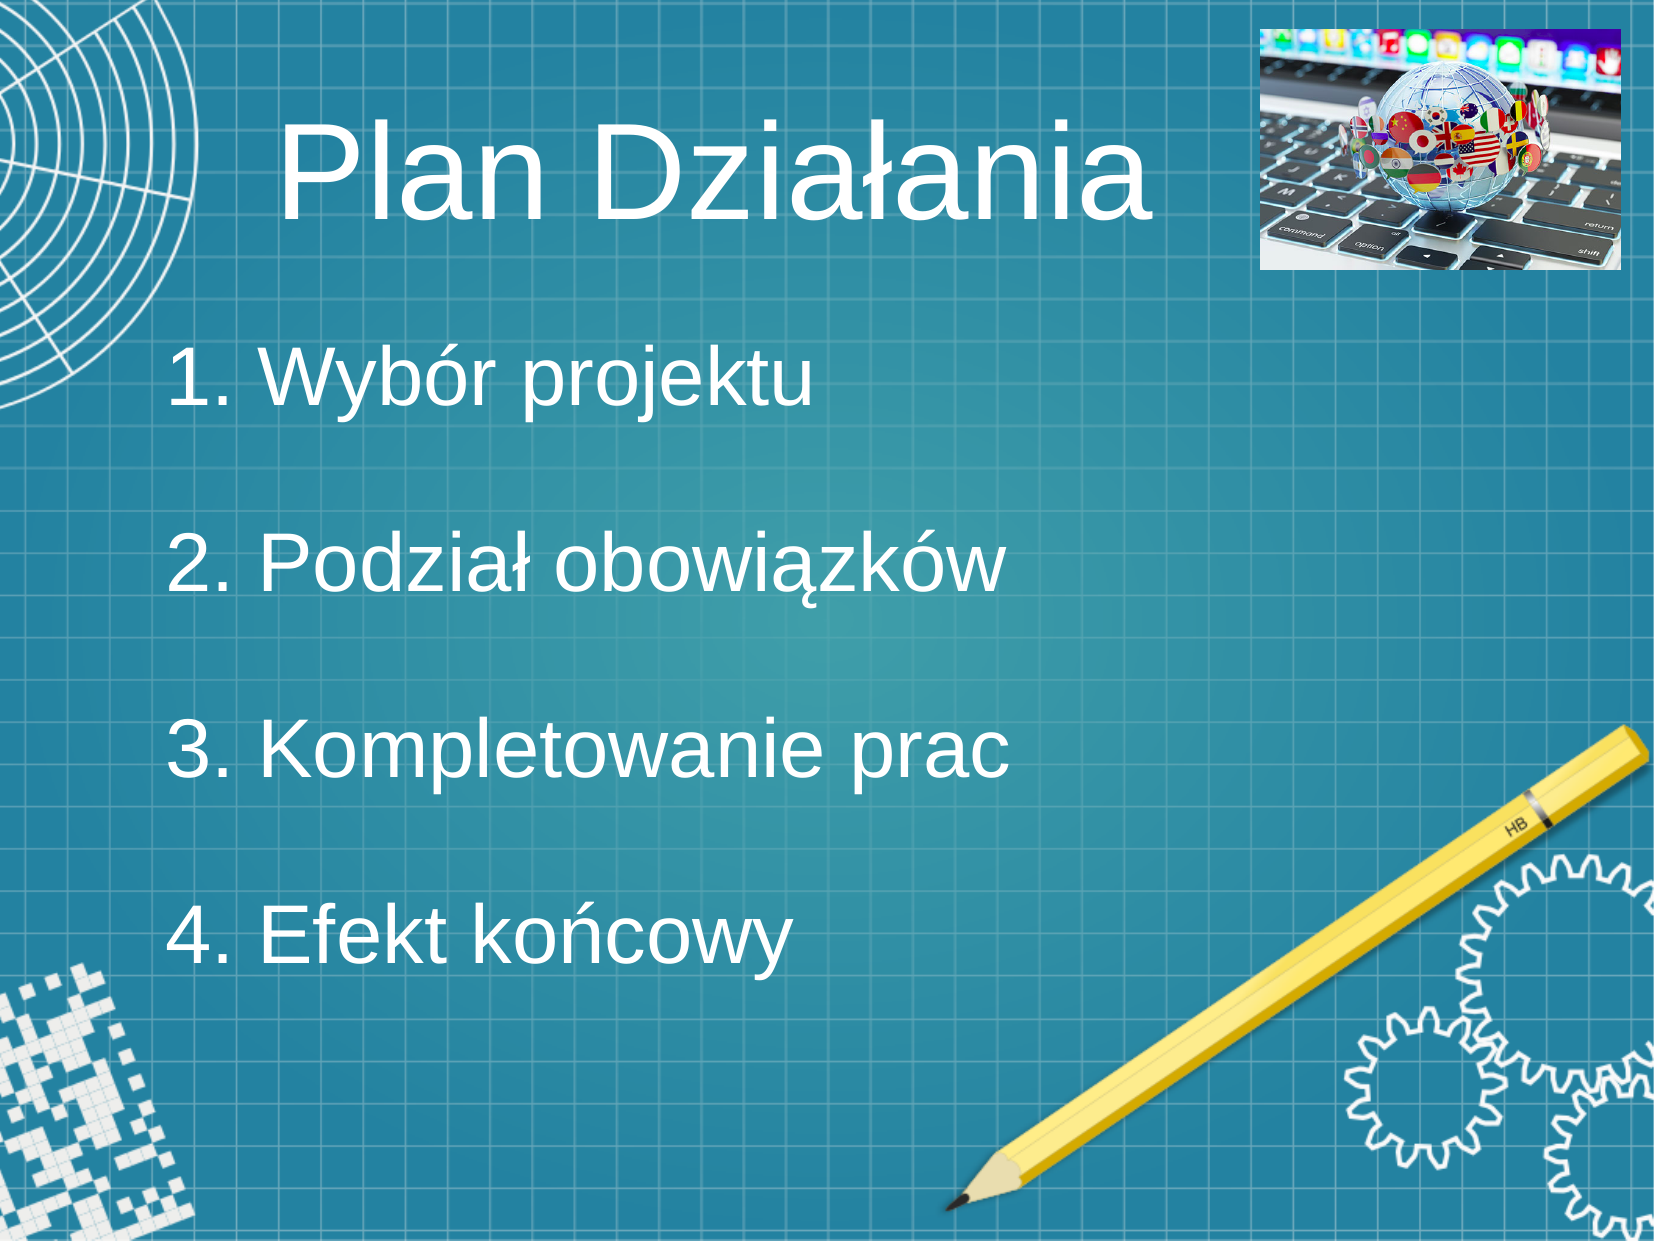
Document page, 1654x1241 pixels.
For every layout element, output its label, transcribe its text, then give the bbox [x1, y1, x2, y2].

title Plan Działania [0, 30, 1459, 314]
picture [0, 0, 1654, 1241]
subtitle 1. Wybór projektu 2. Podział obowiązków 3. Kompletowanie prac 4. Efekt końcowy [165, 330, 1654, 982]
